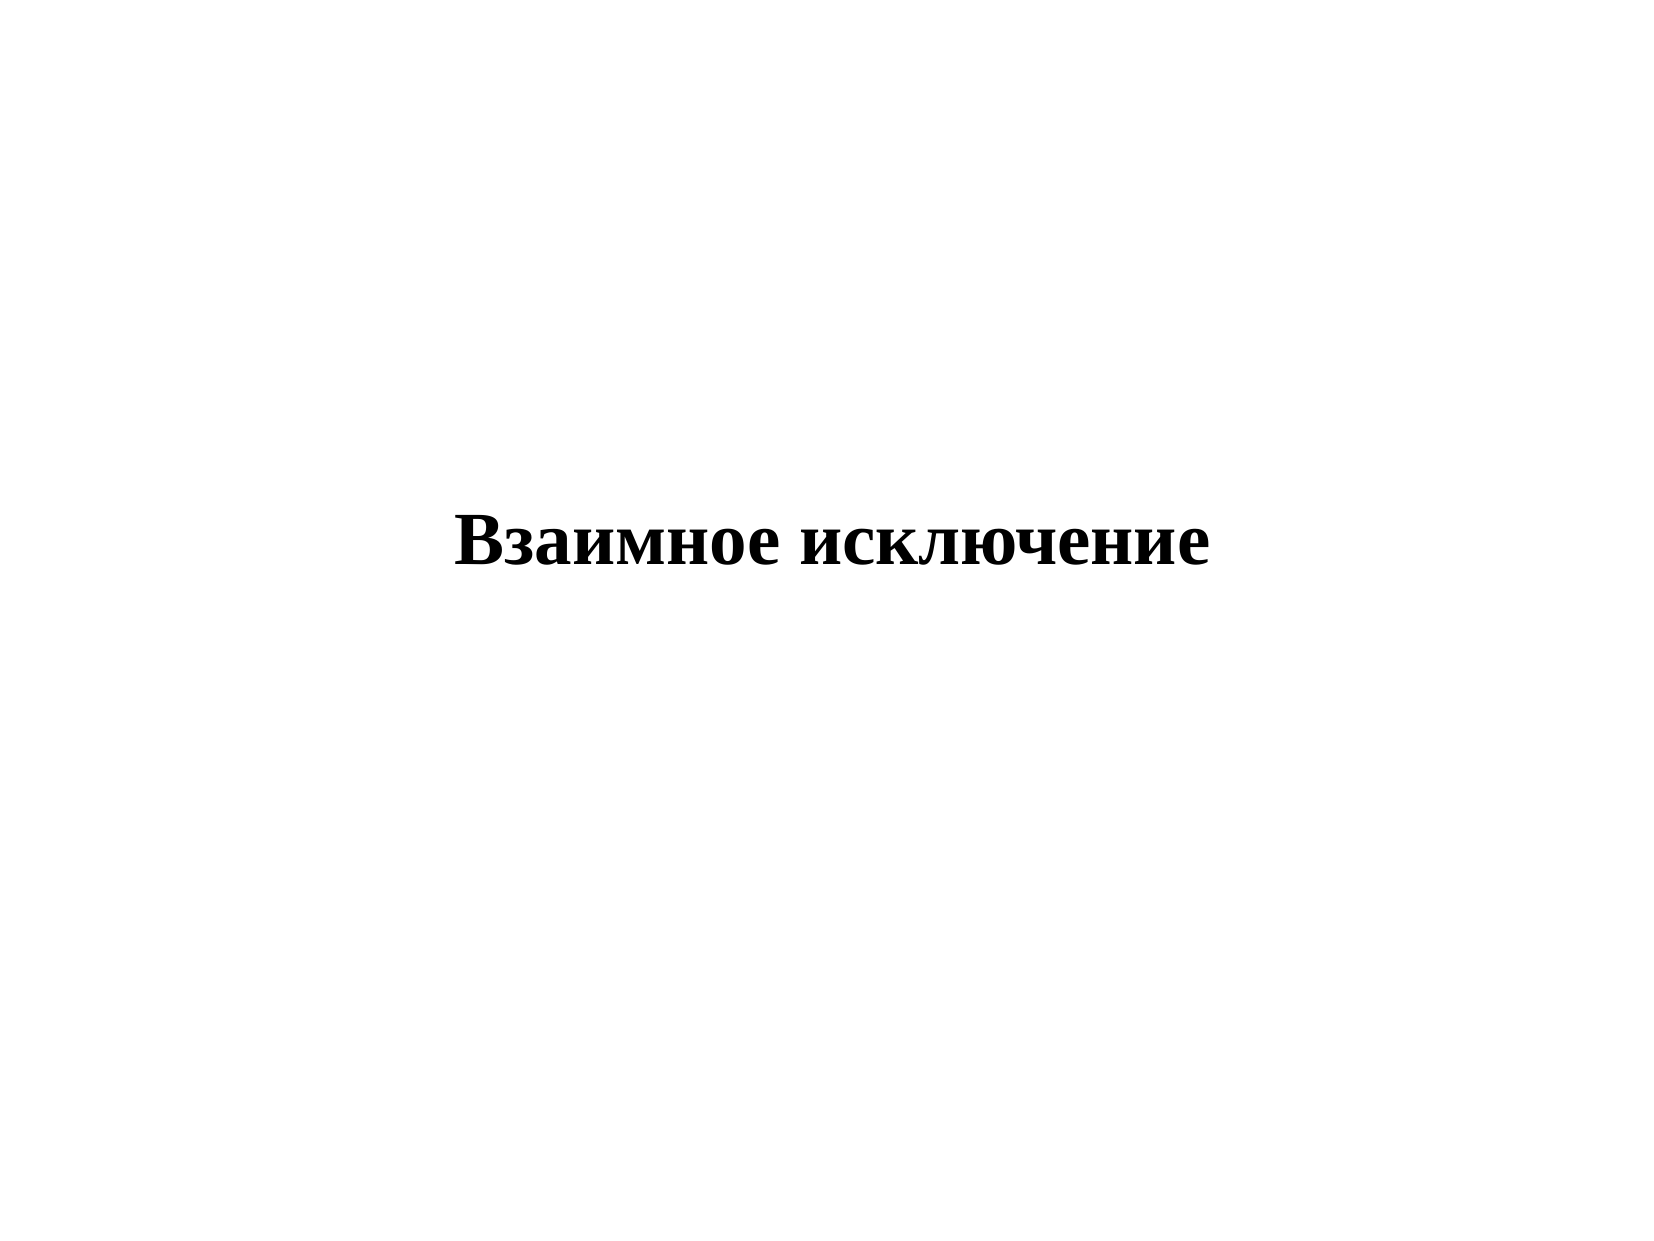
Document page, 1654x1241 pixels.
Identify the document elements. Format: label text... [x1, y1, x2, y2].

title Взаимное исключение [88, 442, 1577, 636]
